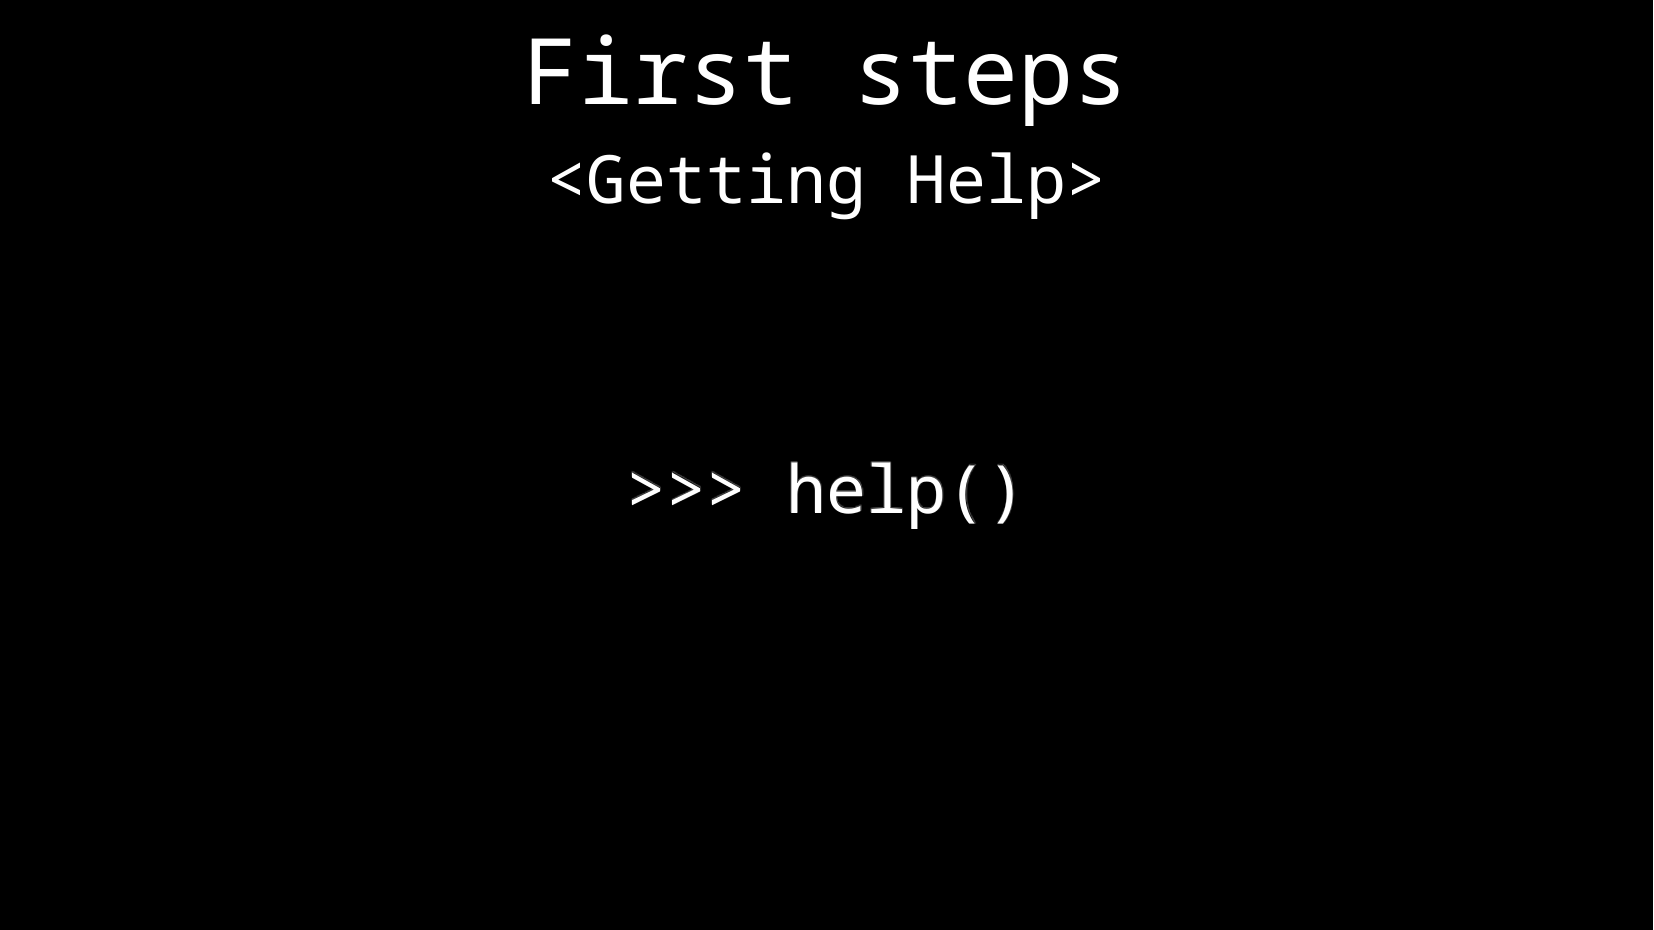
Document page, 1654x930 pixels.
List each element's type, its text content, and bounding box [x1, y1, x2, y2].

title First steps <Getting Help> [82, 35, 1571, 194]
subtitle >>> help() [82, 217, 1571, 757]
